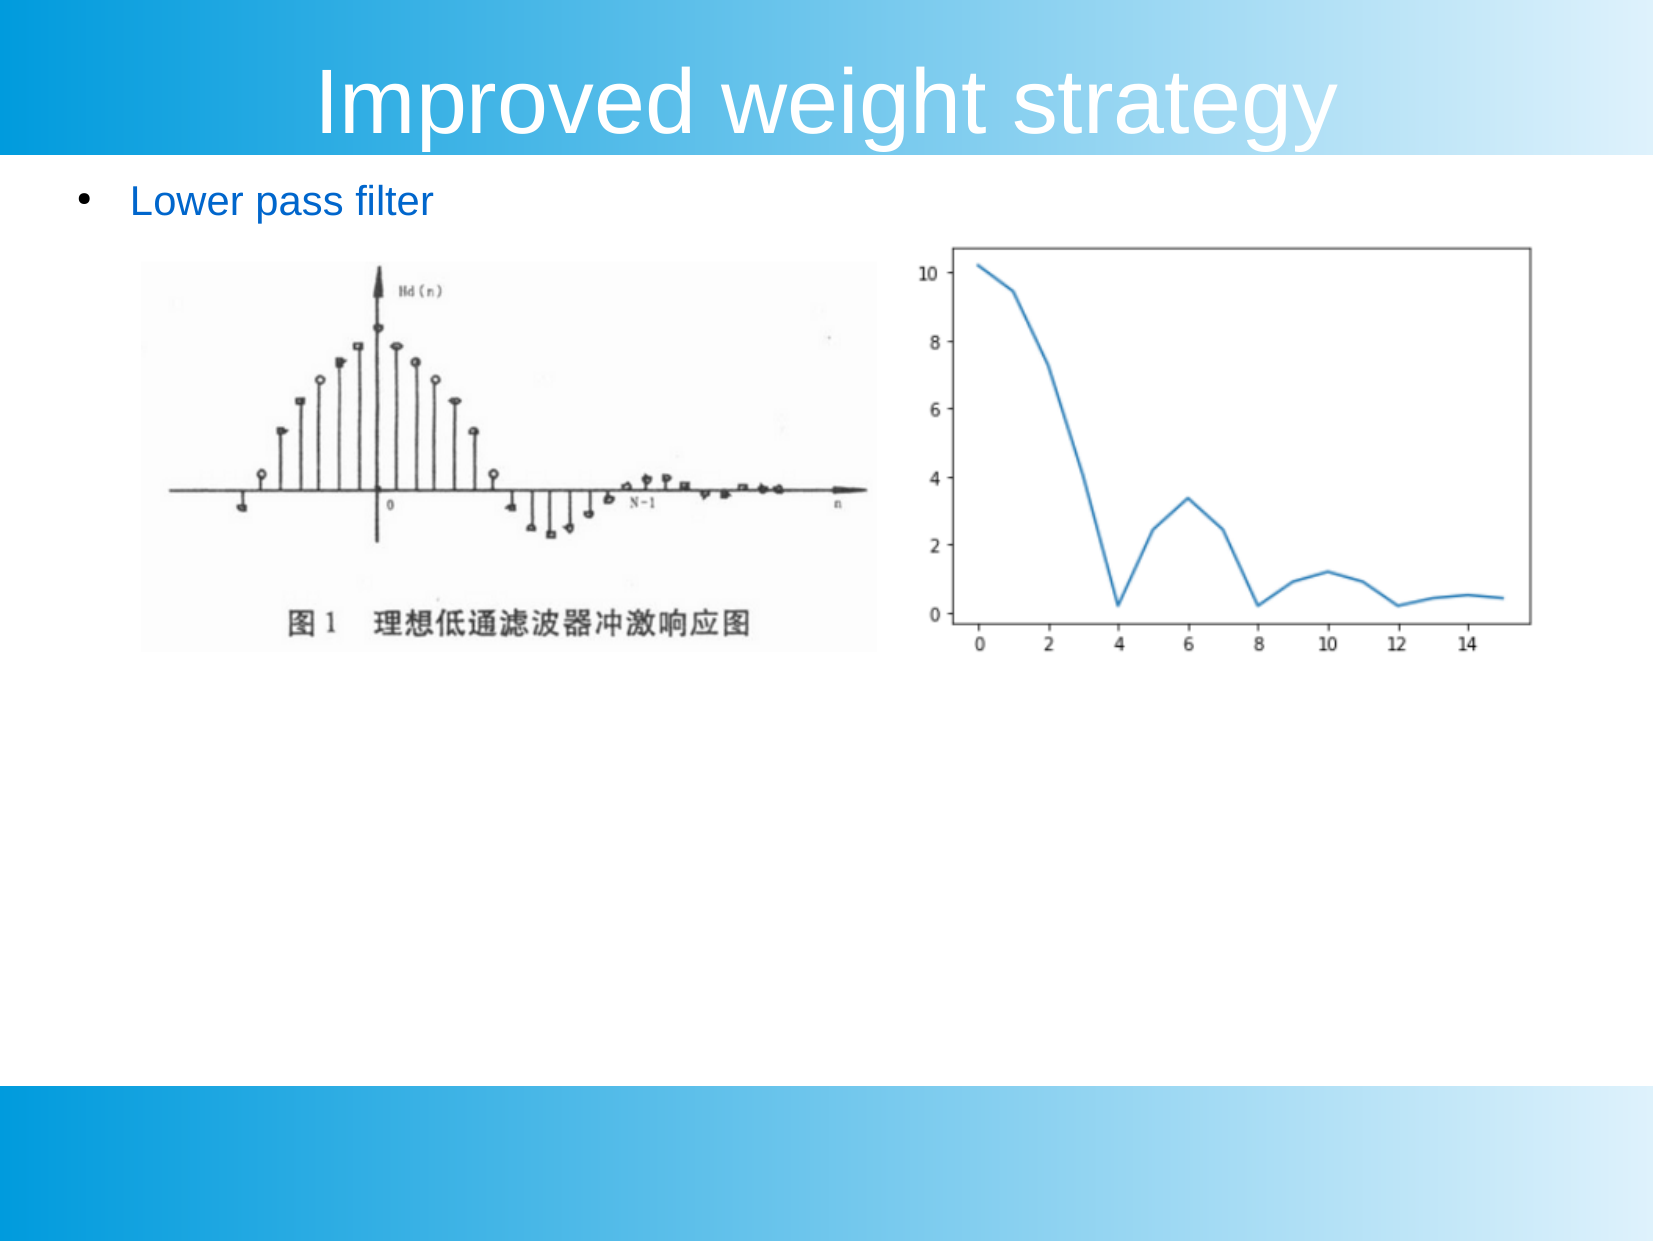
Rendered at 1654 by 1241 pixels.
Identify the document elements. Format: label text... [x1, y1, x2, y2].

list Lower pass filter [59, 177, 1548, 579]
picture [909, 236, 1548, 660]
title Improved weight strategy [82, 49, 1571, 155]
picture [141, 259, 877, 652]
